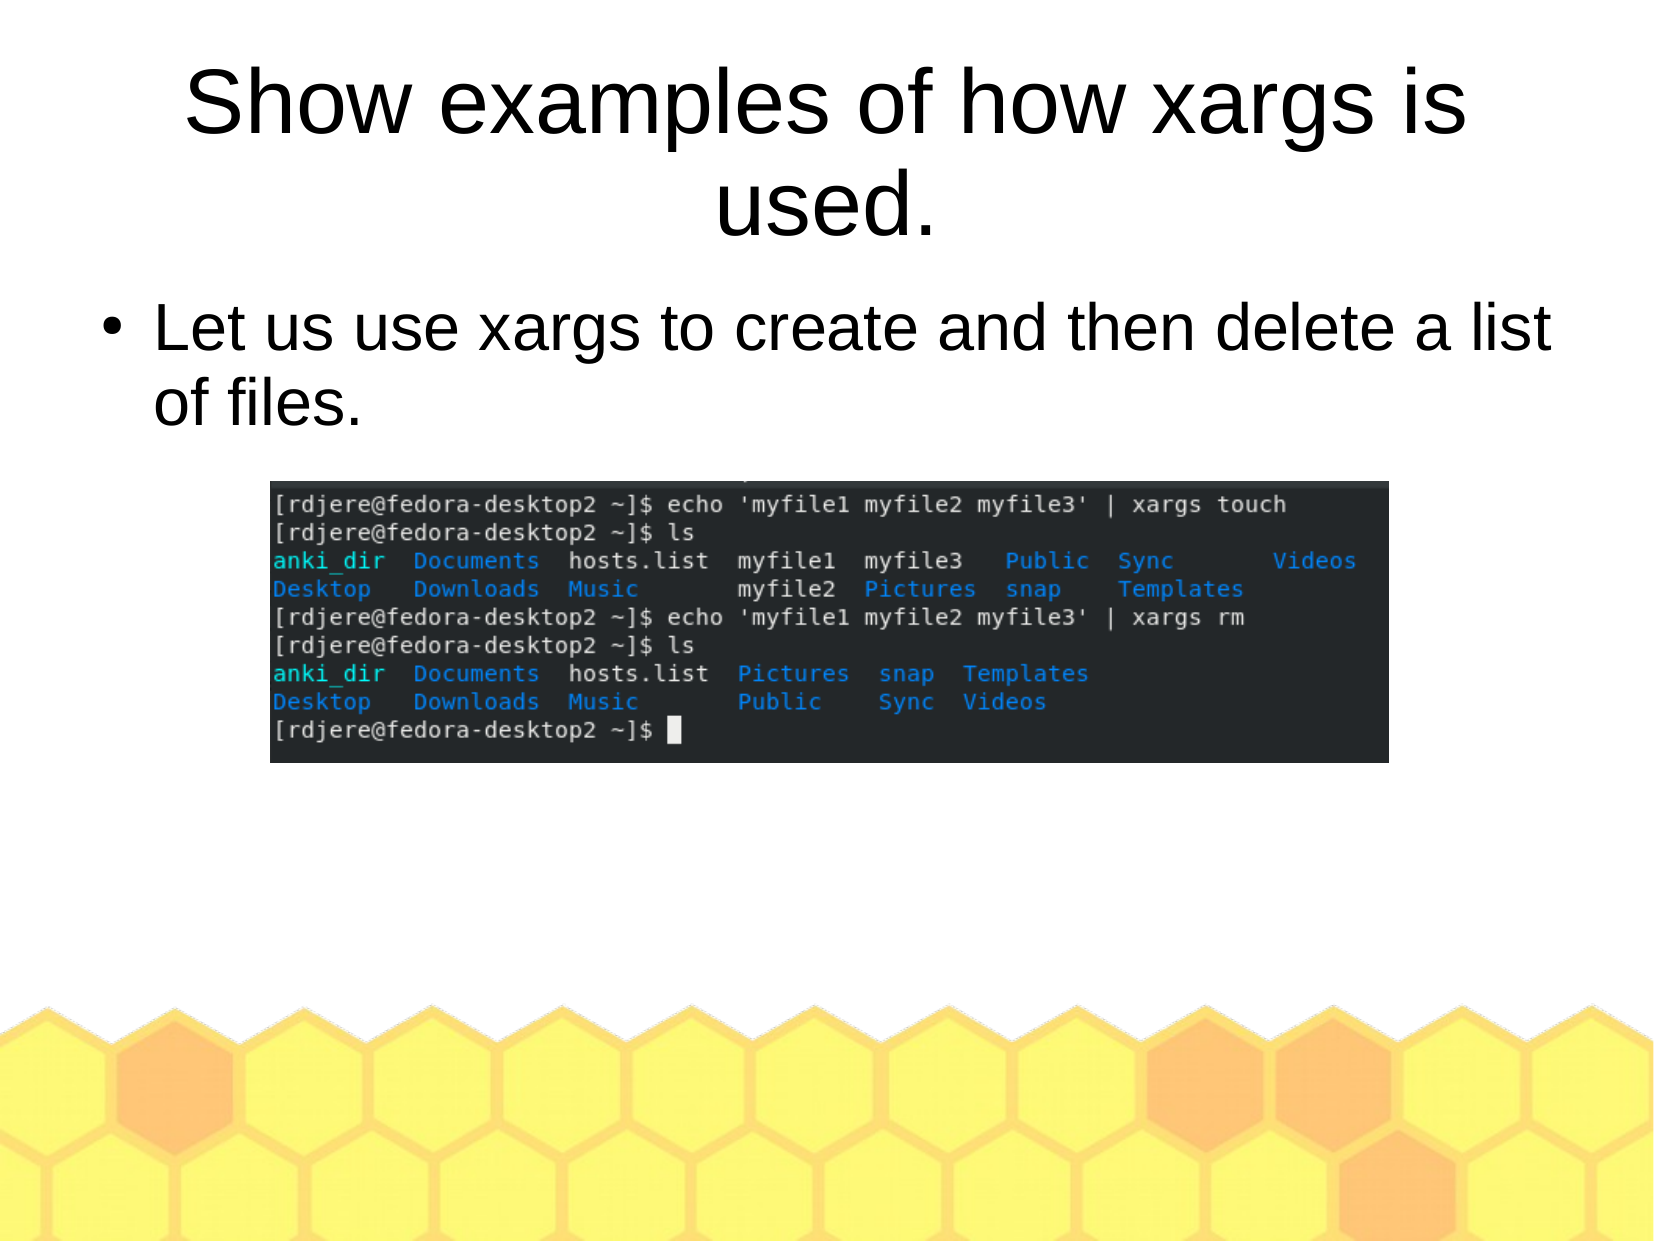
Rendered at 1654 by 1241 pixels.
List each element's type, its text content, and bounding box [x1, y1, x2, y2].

title Show examples of how xargs is used. [82, 49, 1571, 257]
picture [0, 1001, 1654, 1241]
picture [270, 481, 1389, 763]
list Let us use xargs to create and then delete a list of files. [82, 290, 1571, 1010]
